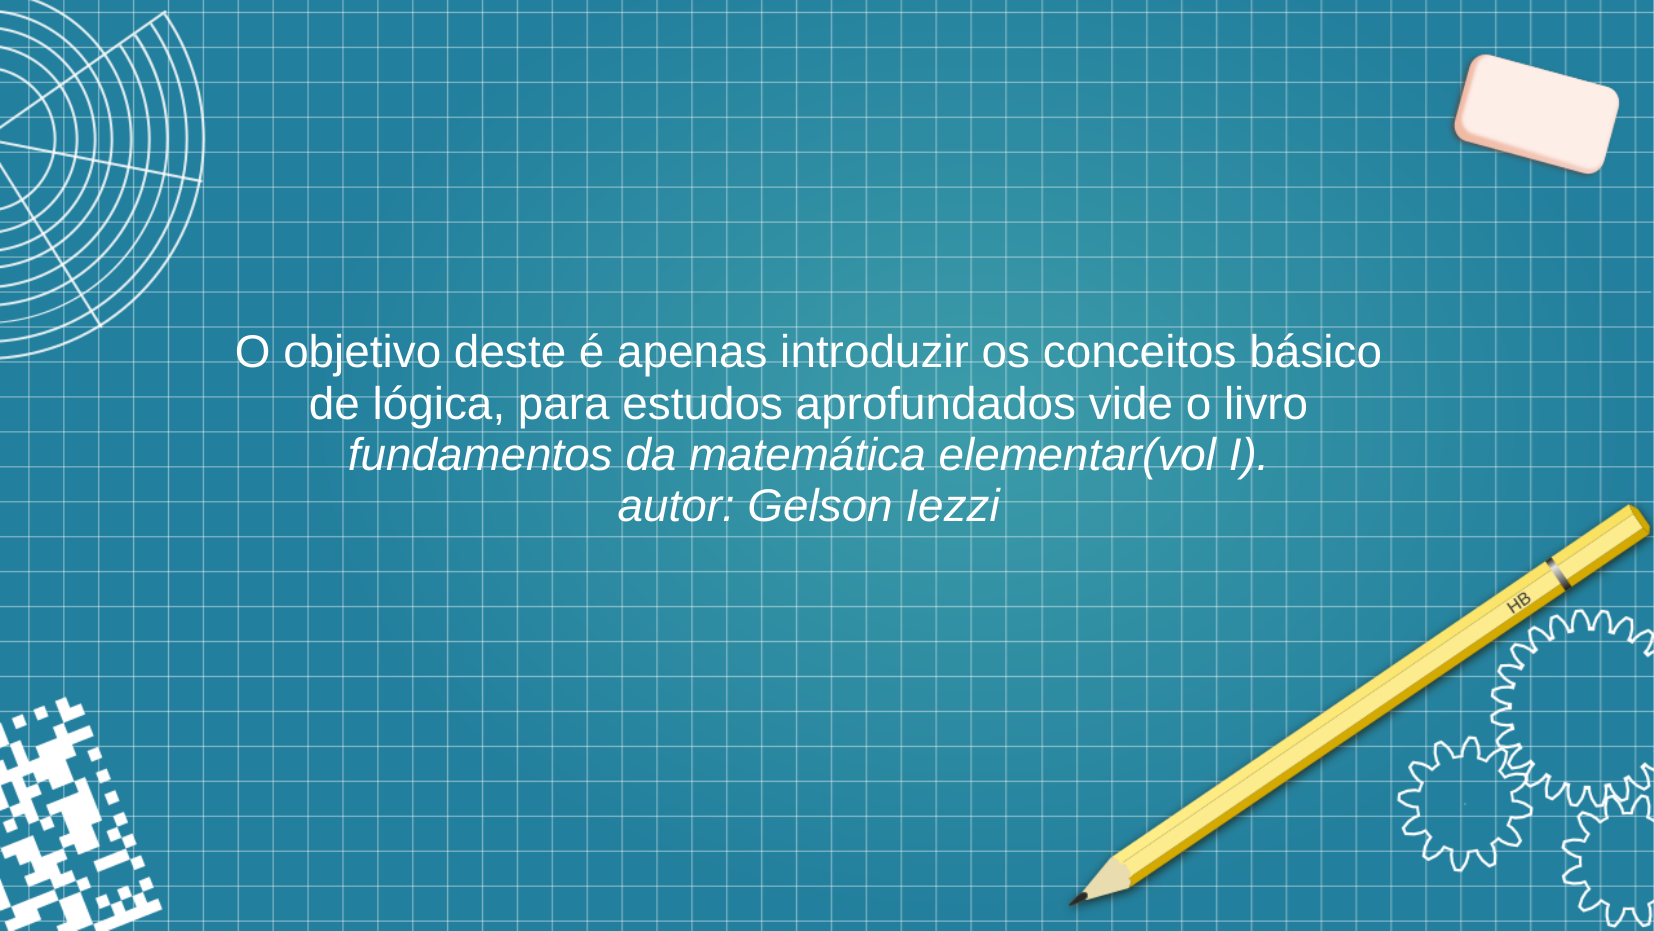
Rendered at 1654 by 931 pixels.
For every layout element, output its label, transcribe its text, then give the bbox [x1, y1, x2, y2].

picture [0, 0, 1654, 931]
title O objetivo deste é apenas introduzir os conceitos básico de lógica, para estudos aprofundados vide o livro fundamentos da matemática elementar(vol I). autor: Gelson Iezzi [218, 326, 1400, 532]
